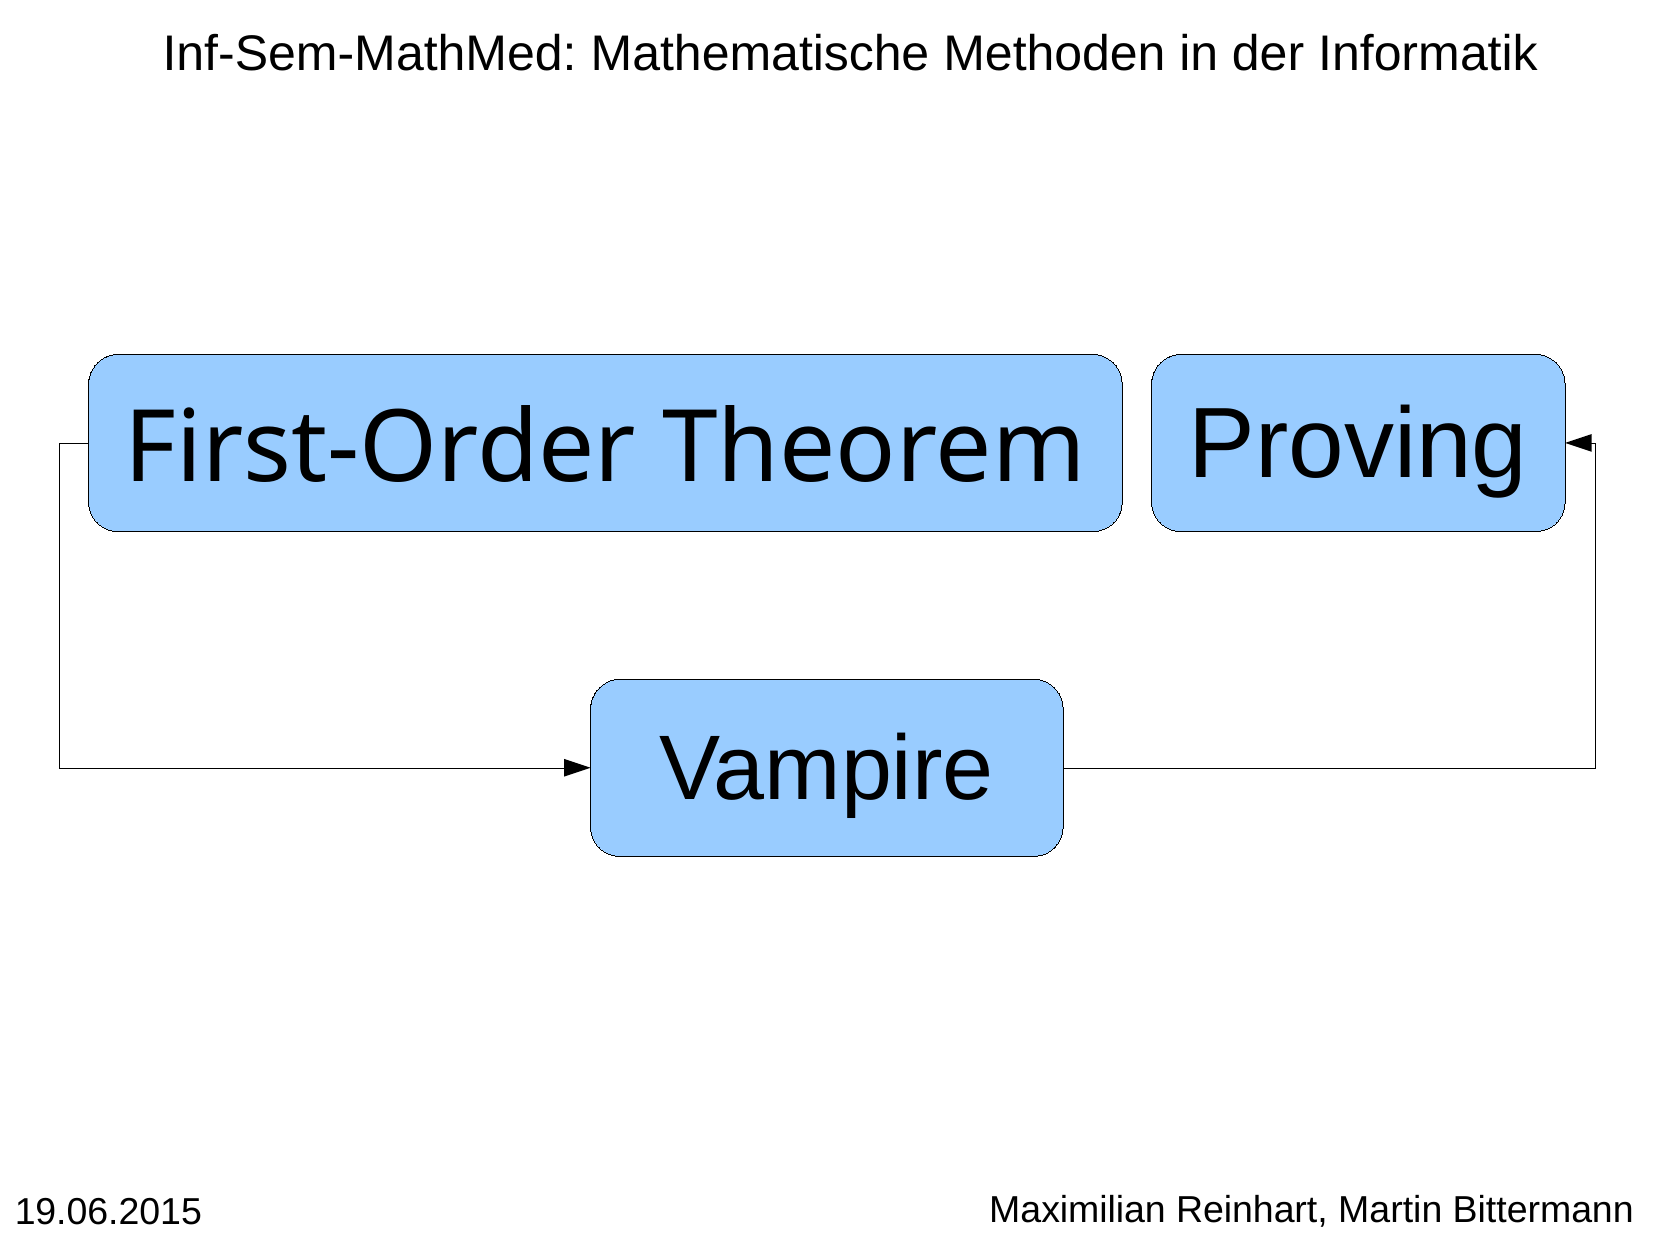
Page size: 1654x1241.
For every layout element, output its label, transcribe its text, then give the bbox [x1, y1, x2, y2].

text_box Proving [1151, 354, 1566, 532]
text_box 19.06.2015 [0, 1183, 217, 1241]
text_box Maximilian Reinhart, Martin Bittermann [974, 1181, 1649, 1238]
text_box Inf-Sem-MathMed: Mathematische Methoden in der Informatik [147, 18, 1554, 89]
text_box First-Order Theorem [88, 354, 1123, 532]
text_box Vampire [590, 679, 1064, 857]
